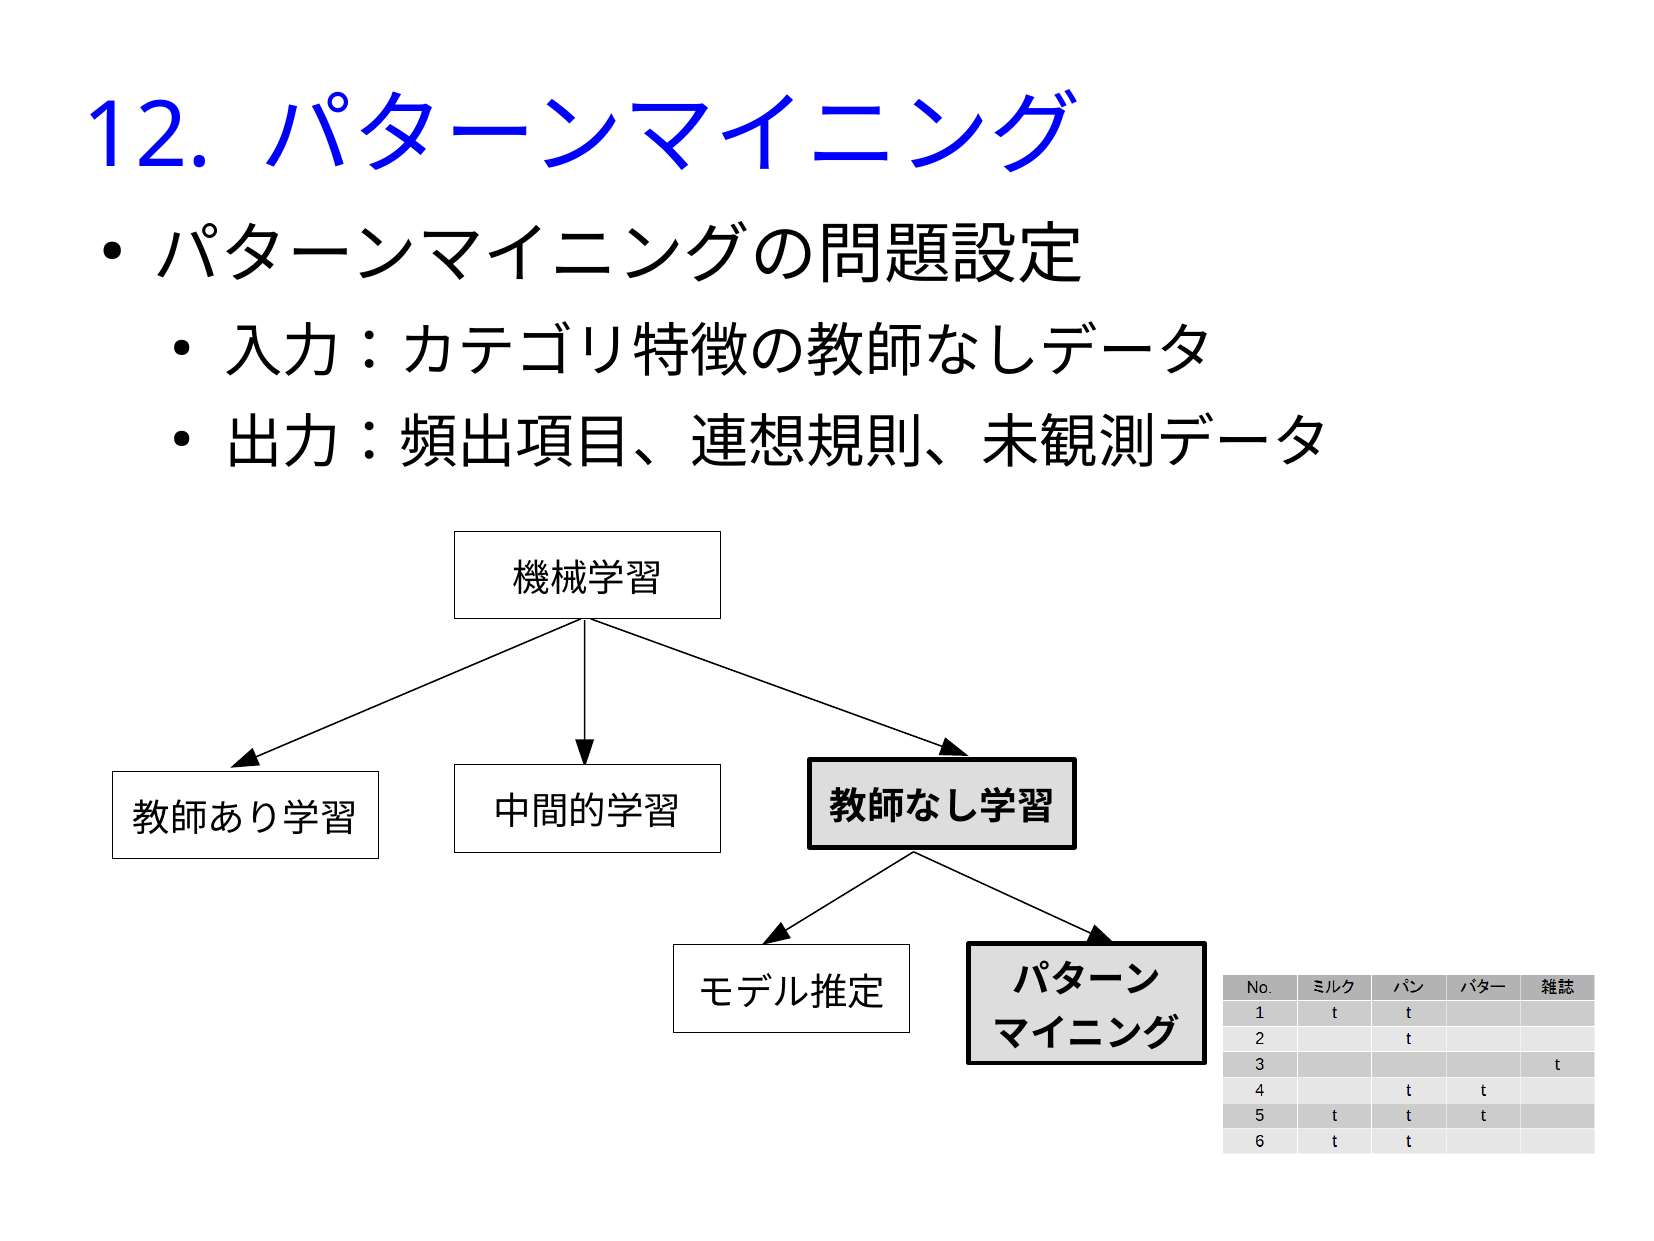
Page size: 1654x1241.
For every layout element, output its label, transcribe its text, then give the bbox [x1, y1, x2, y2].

text_box 機械学習 [454, 531, 721, 619]
text_box パターン マイニング [968, 943, 1205, 1063]
list パターンマイニングの問題設定 入力：カテゴリ特徴の教師なしデータ 出力：頻出項目、連想規則、未観測データ [788, 854, 1086, 933]
list パターンマイニングの問題設定 入力：カテゴリ特徴の教師なしデータ 出力：頻出項目、連想規則、未観測データ [82, 206, 1571, 933]
title 12. パターンマイニング [82, 41, 1571, 206]
text_box 教師なし学習 [809, 759, 1075, 848]
text_box 教師あり学習 [112, 771, 379, 859]
picture [1222, 974, 1595, 1154]
text_box モデル推定 [673, 944, 910, 1033]
text_box 中間的学習 [454, 764, 721, 853]
